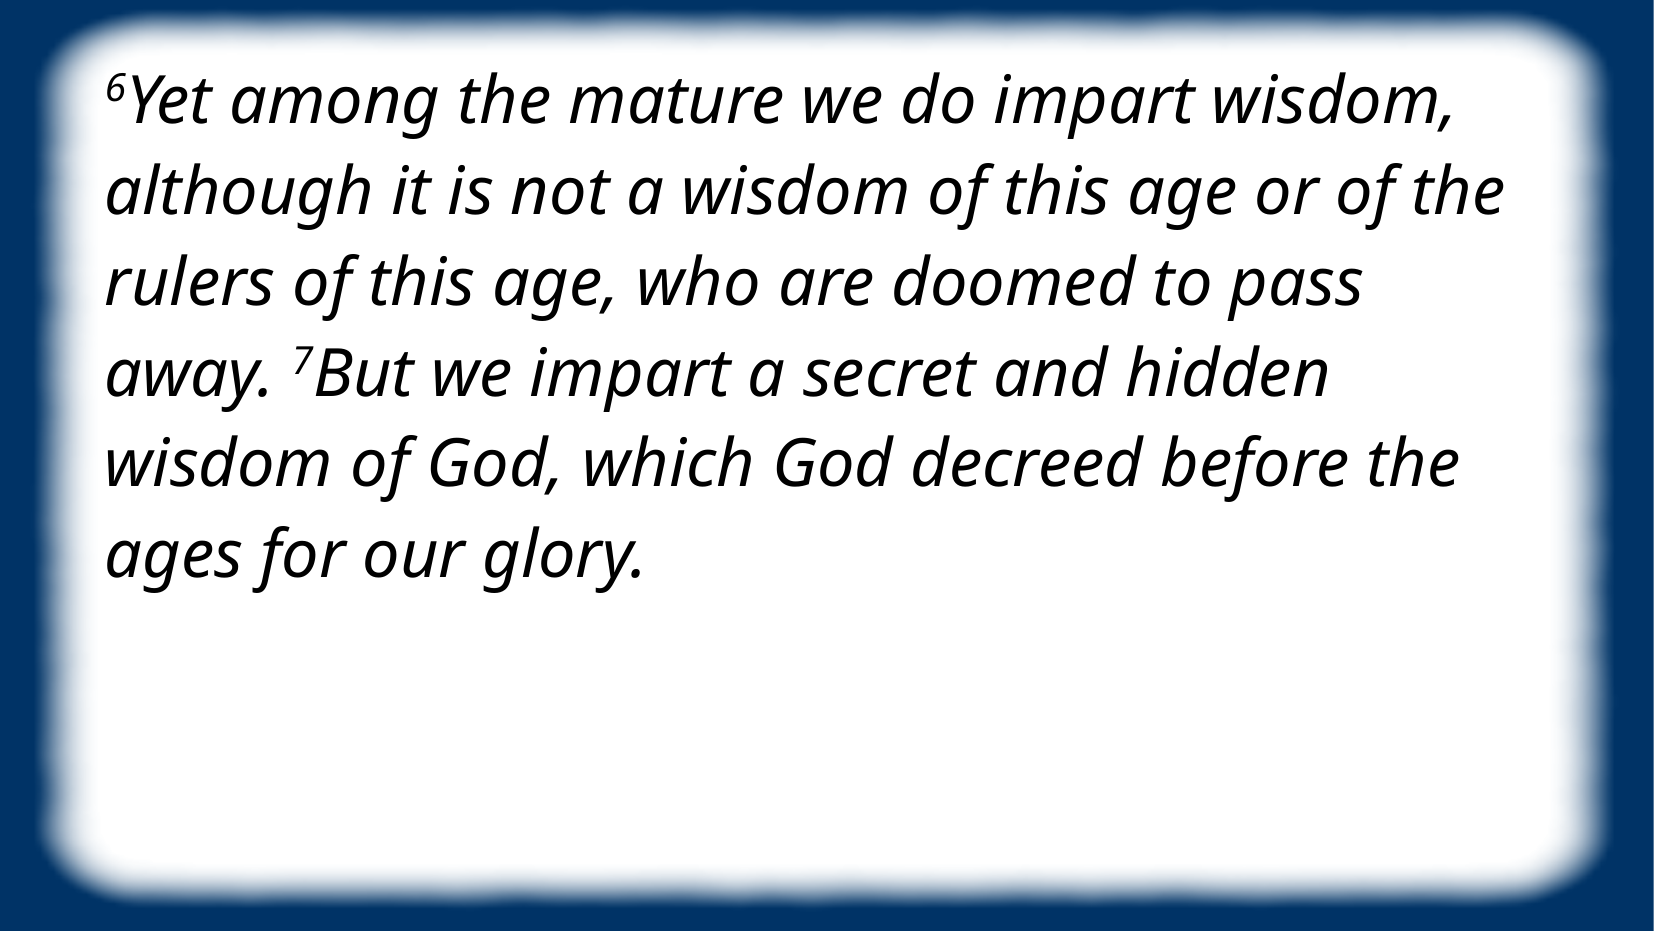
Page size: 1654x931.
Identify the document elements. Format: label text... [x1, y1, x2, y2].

text_box 6Yet among the mature we do impart wisdom, although it is not a wisdom of this age or of the rulers of this age, who are doomed to pass away. 7But we impart a secret and hidden wisdom of God, which God decreed before the ages for our glory. [90, 45, 1561, 593]
picture [0, 0, 1654, 931]
